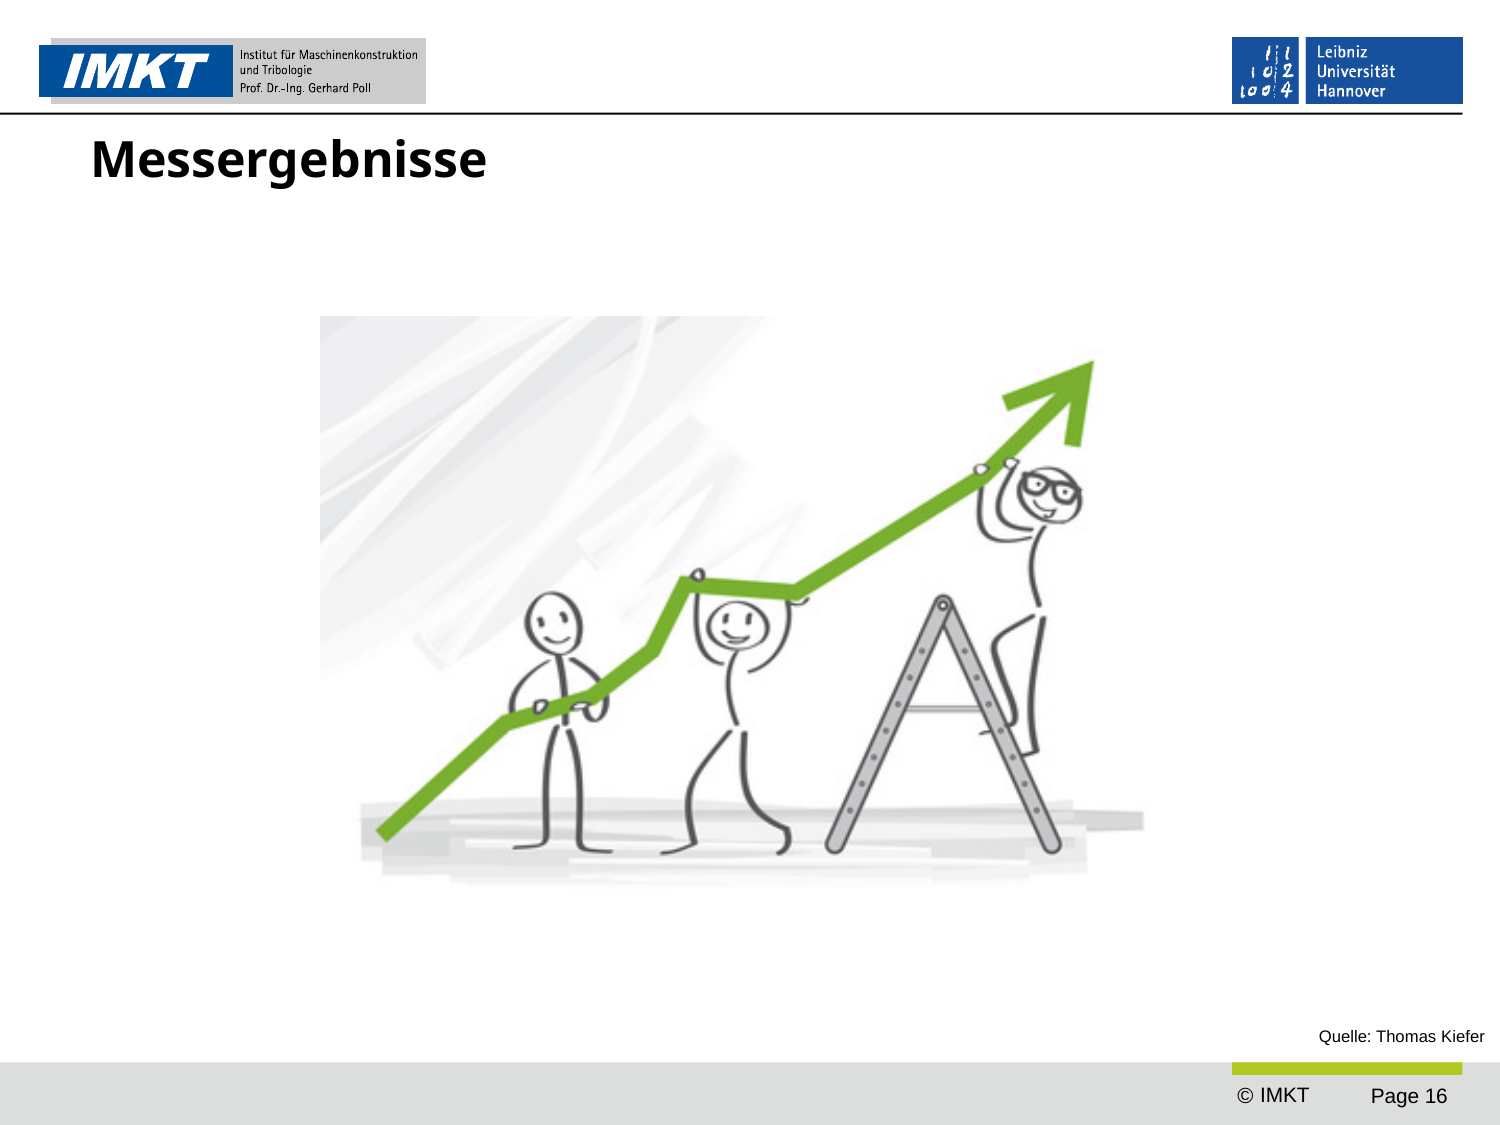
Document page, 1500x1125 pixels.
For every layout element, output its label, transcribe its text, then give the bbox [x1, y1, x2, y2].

text_box Quelle: Thomas Kiefer [1304, 1020, 1500, 1054]
picture [320, 316, 1180, 923]
title Messergebnisse [75, 120, 1425, 193]
picture [1232, 37, 1463, 104]
